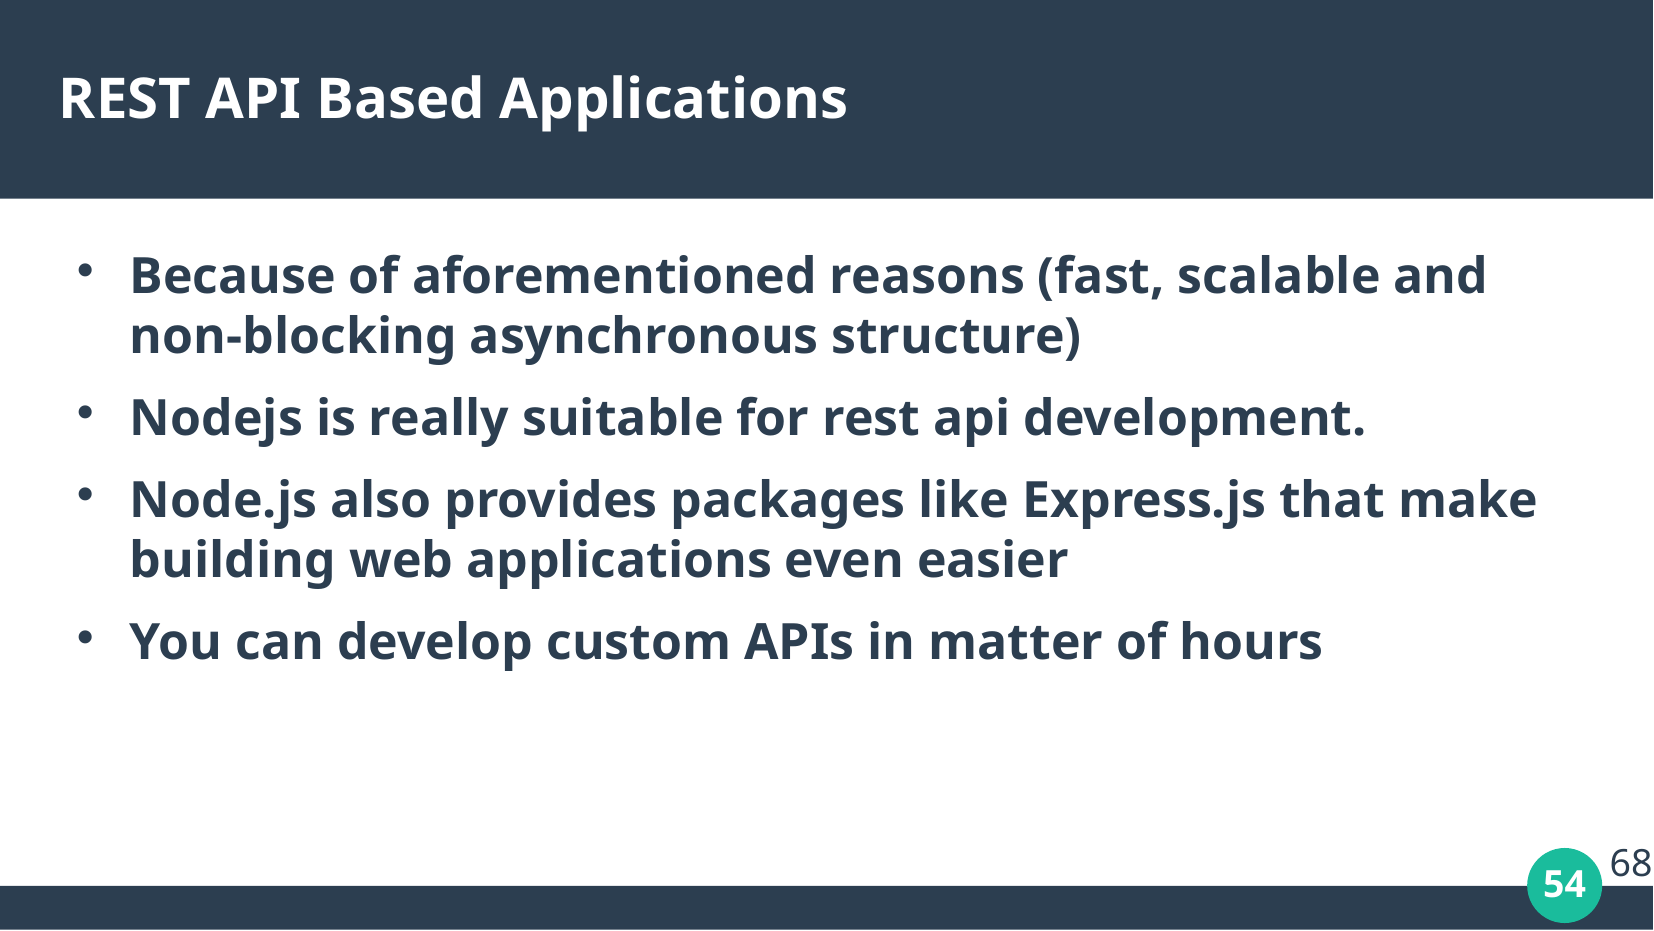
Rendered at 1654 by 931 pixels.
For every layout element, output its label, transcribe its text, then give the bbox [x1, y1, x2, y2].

list Because of aforementioned reasons (fast, scalable and non-blocking asynchronous structure) Nodejs is really suitable for rest api development. Node.js also provides packages like Express.js that make building web applications even easier You can develop custom APIs in matter of hours [59, 243, 1594, 864]
text_box 68 [1588, 830, 1654, 899]
title REST API Based Applications [59, 37, 1594, 155]
